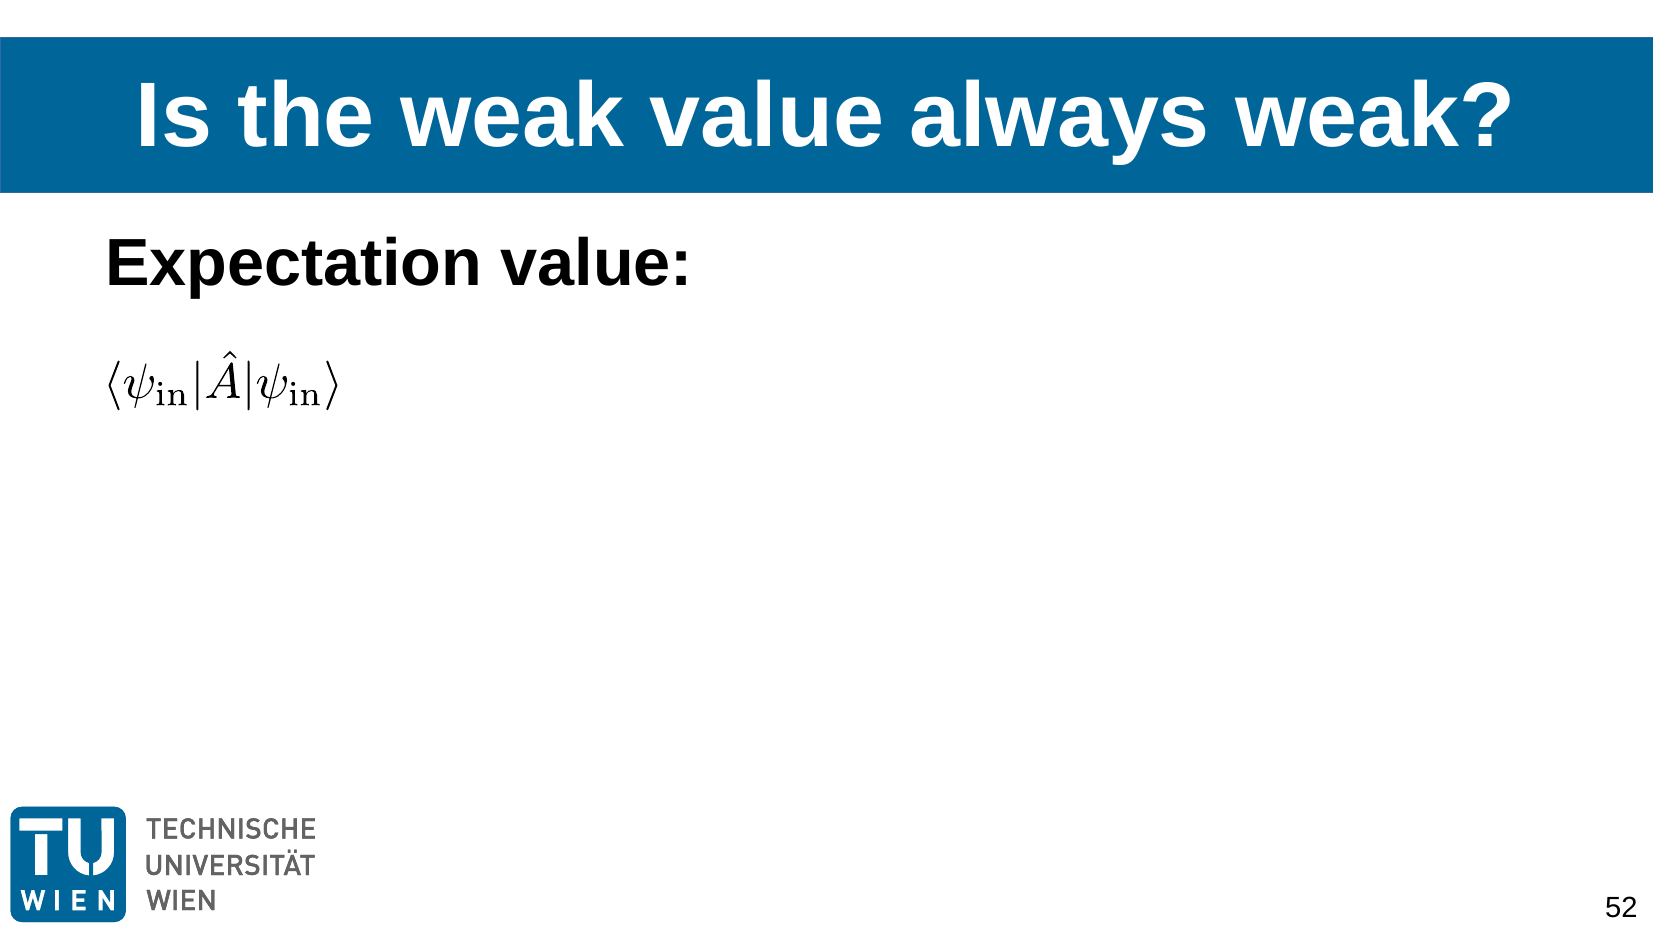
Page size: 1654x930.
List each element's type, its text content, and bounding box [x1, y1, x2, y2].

list Expectation value: [105, 225, 1593, 765]
picture [100, 330, 345, 465]
title Is the weak value always weak? [0, 37, 1653, 193]
